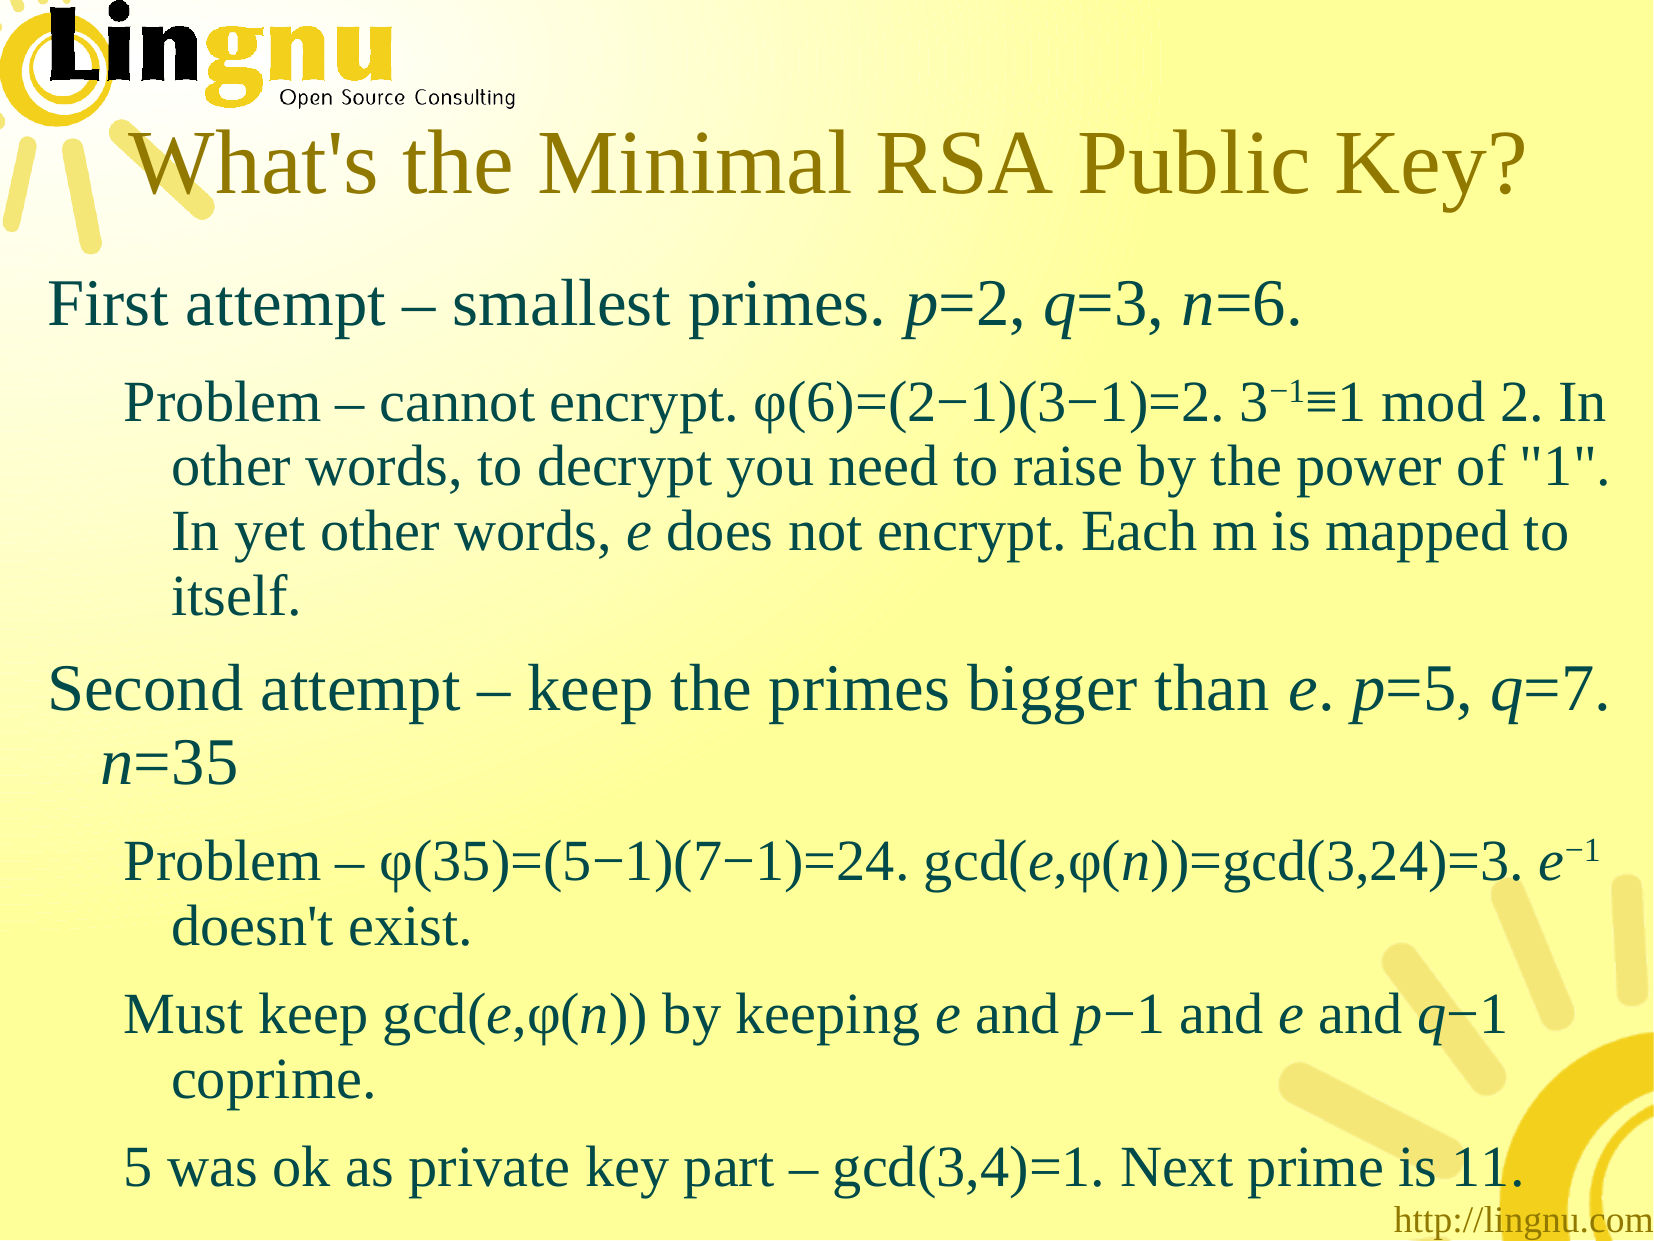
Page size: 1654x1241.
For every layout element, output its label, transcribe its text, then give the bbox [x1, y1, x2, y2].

picture [1256, 871, 1654, 1241]
list First attempt – smallest primes. p=2, q=3, n=6. Problem – cannot encrypt. φ(6)=(2−1)(3−1)=2. 3−1≡1 mod 2. In other words, to decrypt you need to raise by the power of "1". In yet other words, e does not encrypt. Each m is mapped to itself. Second attempt – keep the primes bigger than e. p=5, q=7. n=35 Problem – φ(35)=(5−1)(7−1)=24. gcd(e,φ(n))=gcd(3,24)=3. e−1 doesn't exist. Must keep gcd(e,φ(n)) by keeping e and p−1 and e and q−1 coprime. 5 was ok as private key part – gcd(3,4)=1. Next prime is 11. [29, 265, 1625, 1199]
title What's the Minimal RSA Public Key? [123, 58, 1536, 265]
picture [0, 0, 516, 256]
